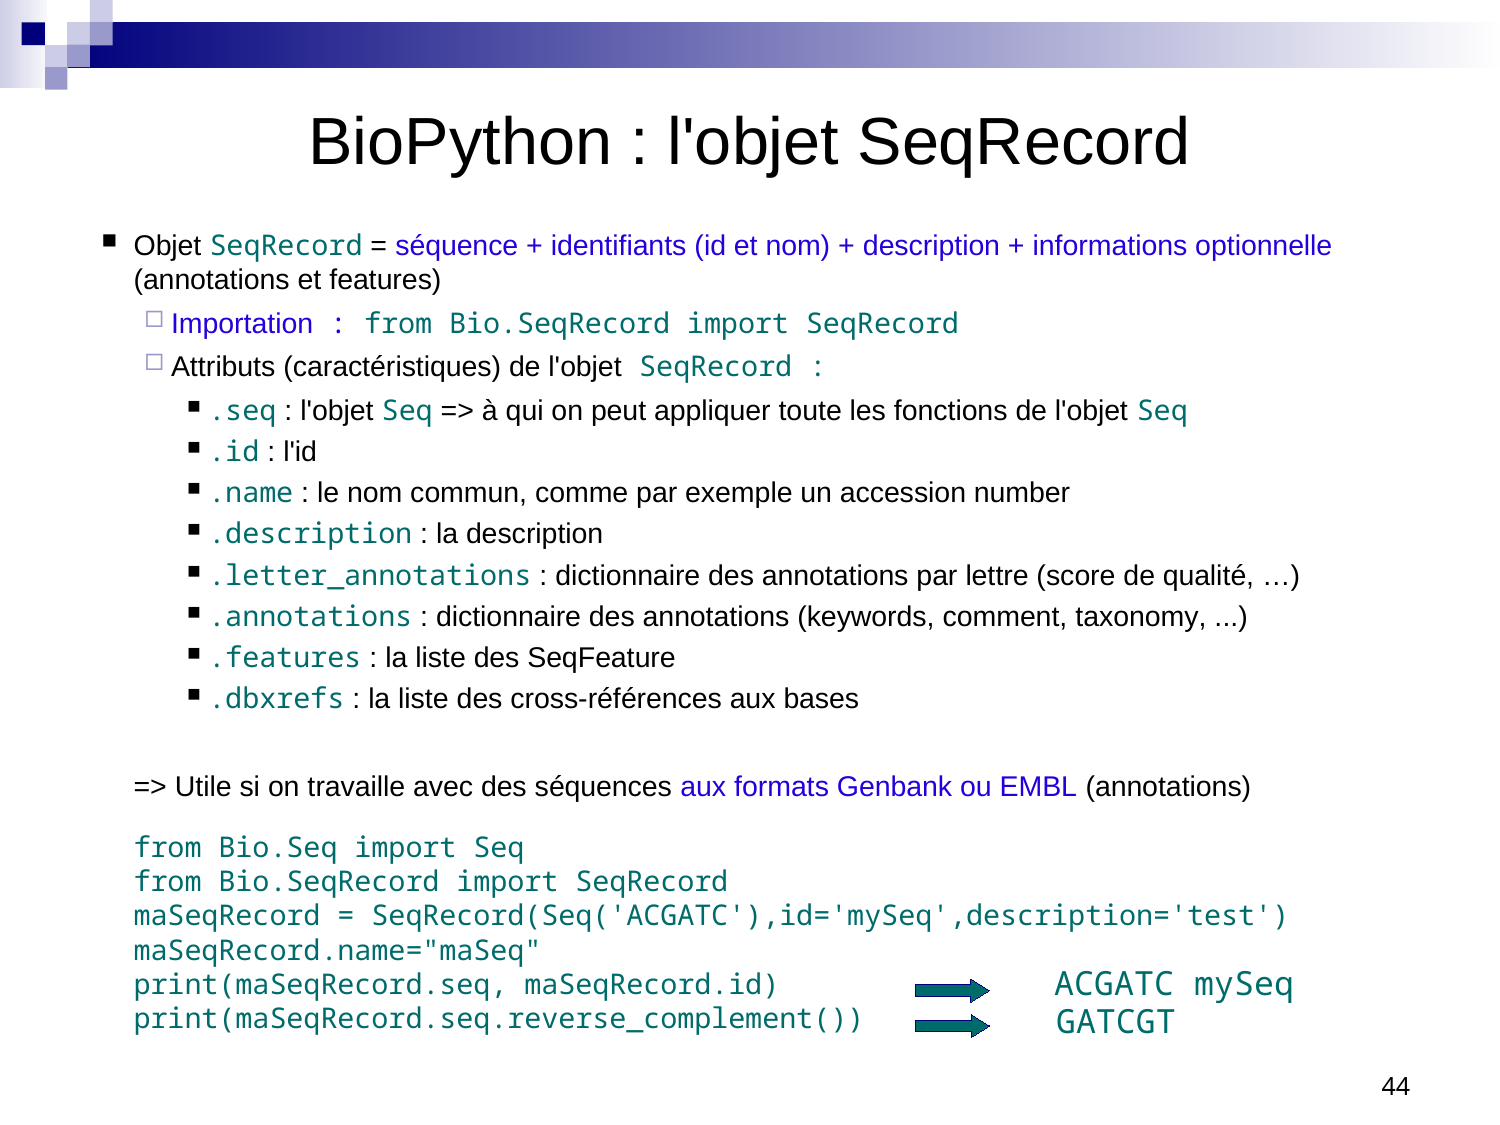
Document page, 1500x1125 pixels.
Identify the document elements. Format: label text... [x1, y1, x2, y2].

text_box ACGATC mySeq [1027, 954, 1310, 1010]
text_box GATCGT [1041, 993, 1191, 1048]
text_box [915, 1014, 990, 1038]
text_box [915, 979, 990, 1003]
title BioPython : l'objet SeqRecord [75, 69, 1426, 207]
list Objet SeqRecord = séquence + identifiants (id et nom) + description + informations optionnelle (annotations et features) Importation : from Bio.SeqRecord import SeqRecord Attributs (caractéristiques) de l'objet SeqRecord : .seq : l'objet Seq => à qui on peut appliquer toute les fonctions de l'objet Seq .id : l'id .name : le nom commun, comme par exemple un accession number .description : la description .letter_annotations : dictionnaire des annotations par lettre (score de qualité, …) .annotations : dictionnaire des annotations (keywords, comment, taxonomy, ...) .features : la liste des SeqFeature .dbxrefs : la liste des cross-références aux bases => Utile si on travaille avec des séquences aux formats Genbank ou EMBL (annotations) from Bio.Seq import Seq from Bio.SeqRecord import SeqRecord maSeqRecord = SeqRecord(Seq('ACGATC'),id='mySeq',description='test') maSeqRecord.name="maSeq" print(maSeqRecord.seq, maSeqRecord.id) print(maSeqRecord.seq.reverse_complement()) [86, 219, 1475, 1055]
